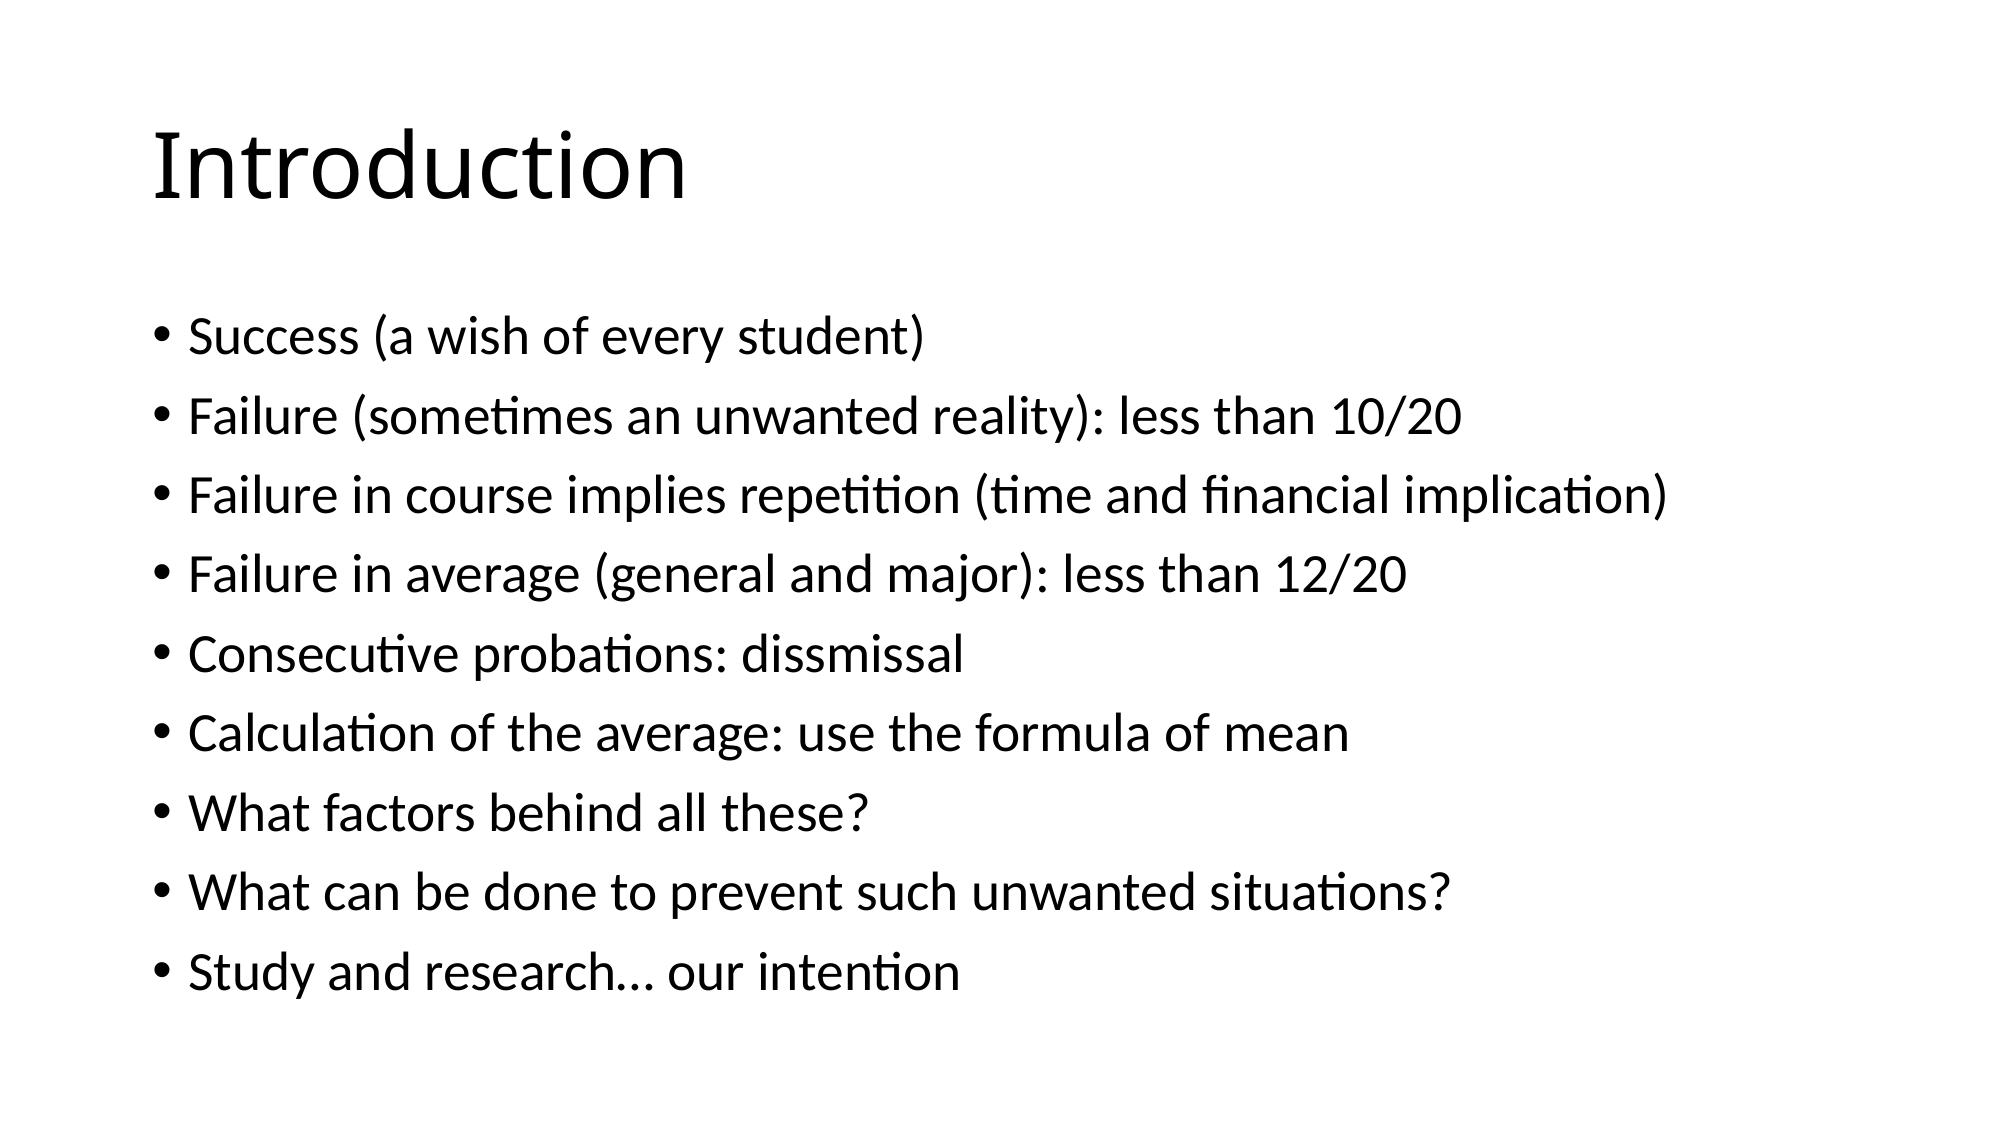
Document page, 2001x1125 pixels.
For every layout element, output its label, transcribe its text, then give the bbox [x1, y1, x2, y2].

list Success (a wish of every student) Failure (sometimes an unwanted reality): less than 10/20 Failure in course implies repetition (time and financial implication) Failure in average (general and major): less than 12/20 Consecutive probations: dissmissal Calculation of the average: use the formula of mean What factors behind all these? What can be done to prevent such unwanted situations? Study and research… our intention [137, 299, 1863, 1014]
title Introduction [137, 59, 1863, 278]
